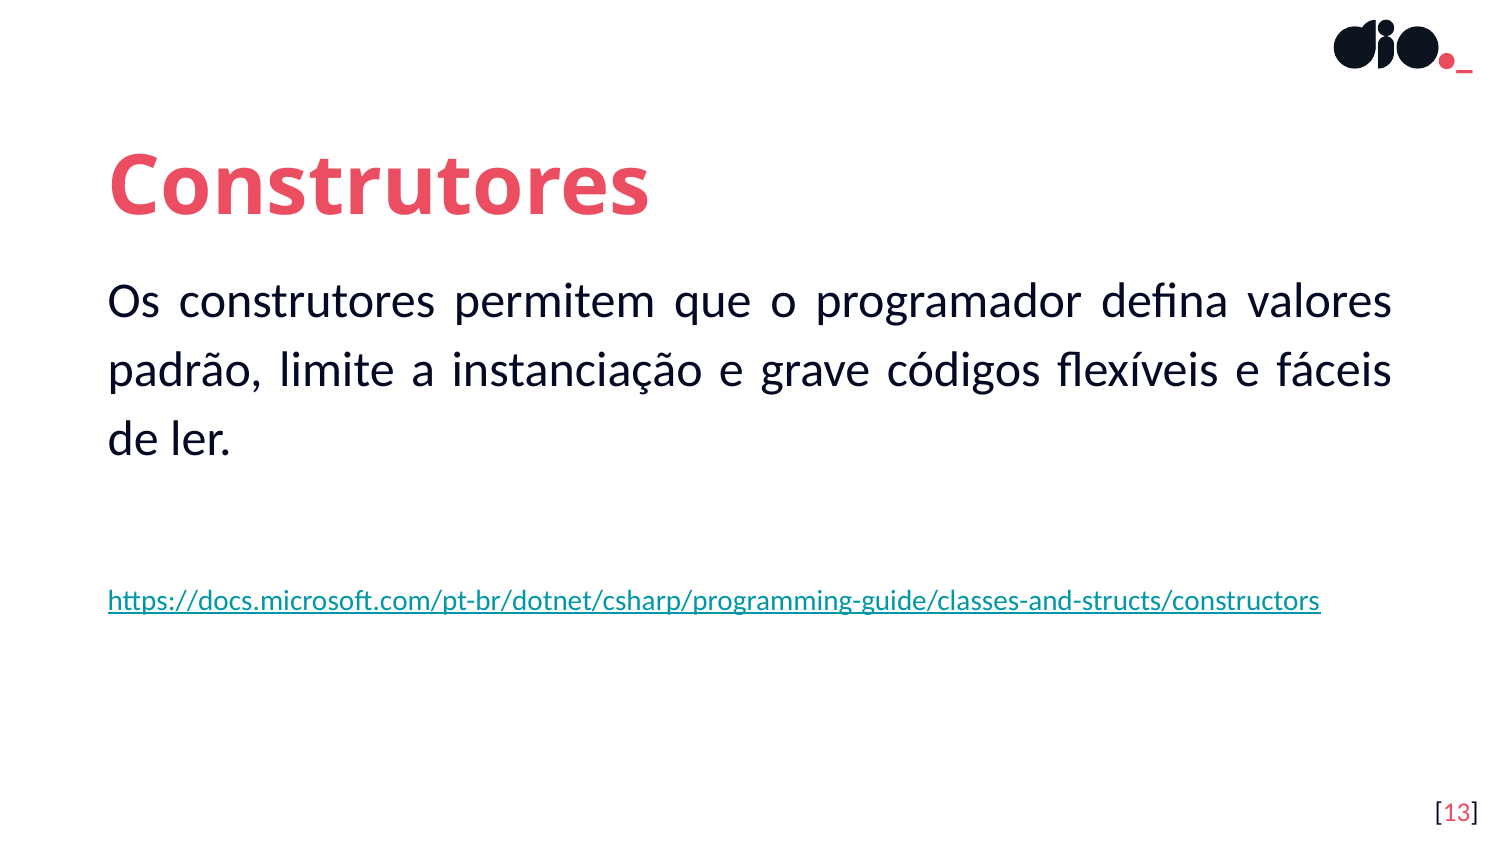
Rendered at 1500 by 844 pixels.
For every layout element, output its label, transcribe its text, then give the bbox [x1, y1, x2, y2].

text_box Os construtores permitem que o programador defina valores padrão, limite a instanciação e grave códigos flexíveis e fáceis de ler. https://docs.microsoft.com/pt-br/dotnet/csharp/programming-guide/classes-and-structs/constructors [92, 242, 1408, 749]
slide_number [<number>] [1403, 779, 1494, 844]
picture [1333, 19, 1473, 74]
text_box Construtores [92, 104, 1408, 242]
